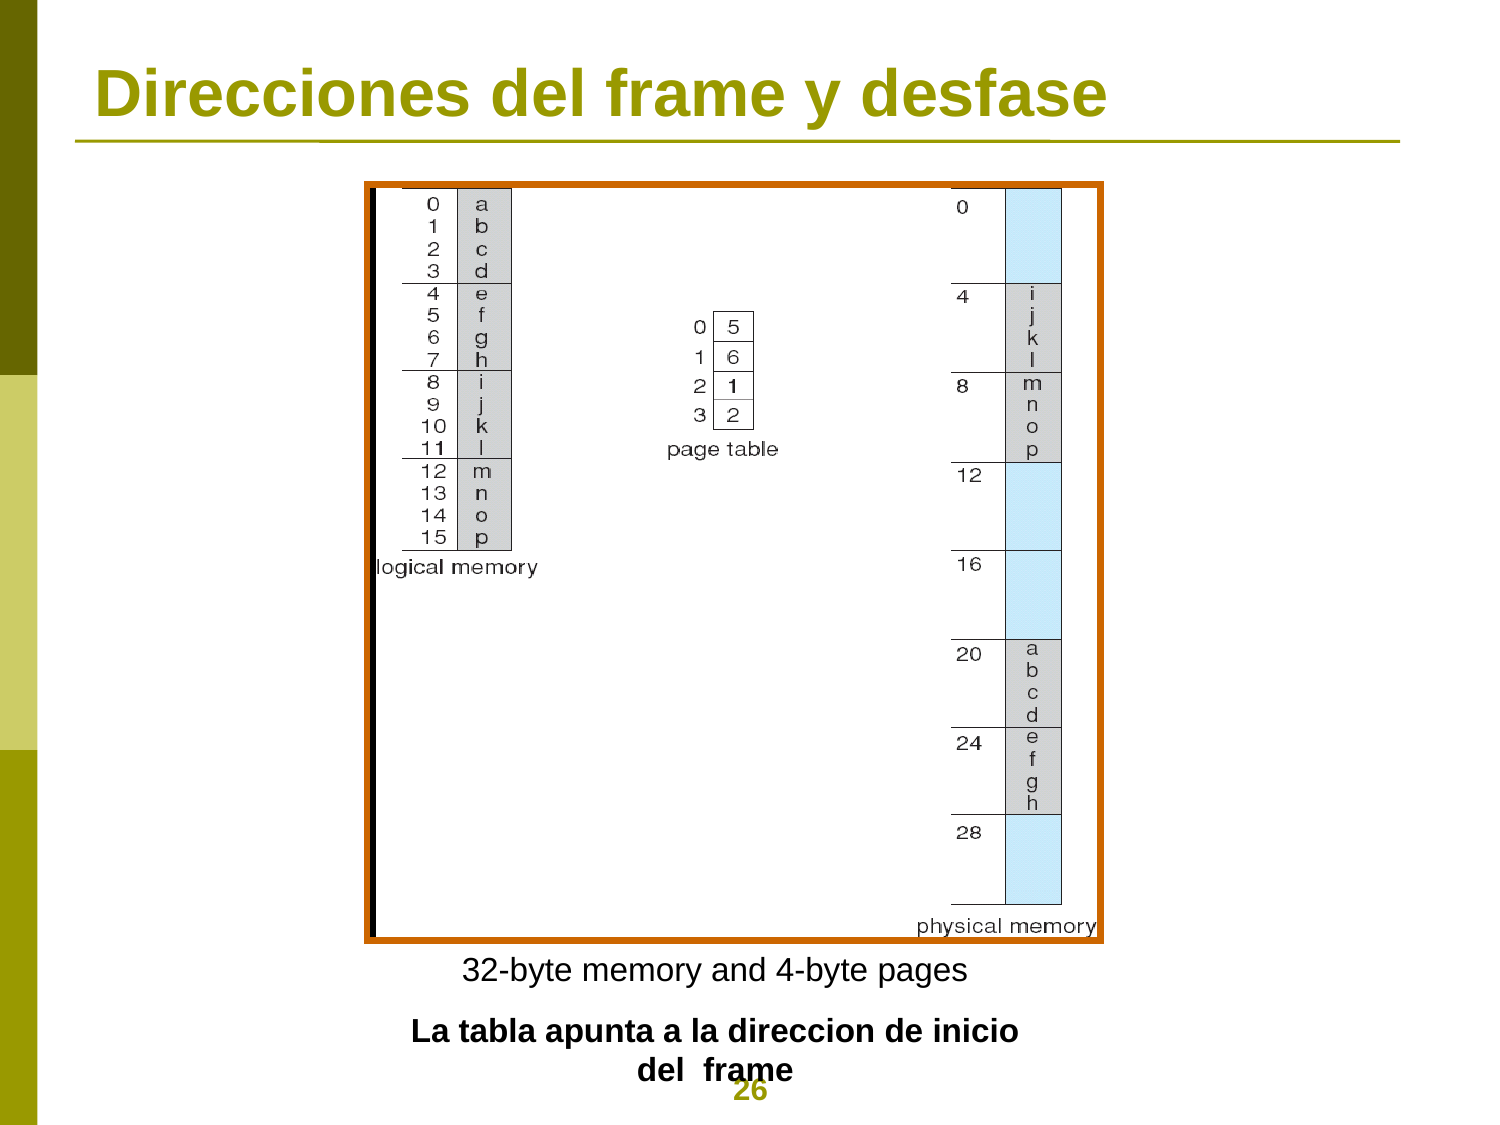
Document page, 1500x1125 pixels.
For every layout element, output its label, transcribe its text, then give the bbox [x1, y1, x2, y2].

picture [369, 187, 1098, 938]
text_box Direcciones del frame y desfase [79, 37, 1405, 138]
text_box 32-byte memory and 4-byte pages La tabla apunta a la direccion de inicio del frame [380, 940, 1051, 1097]
